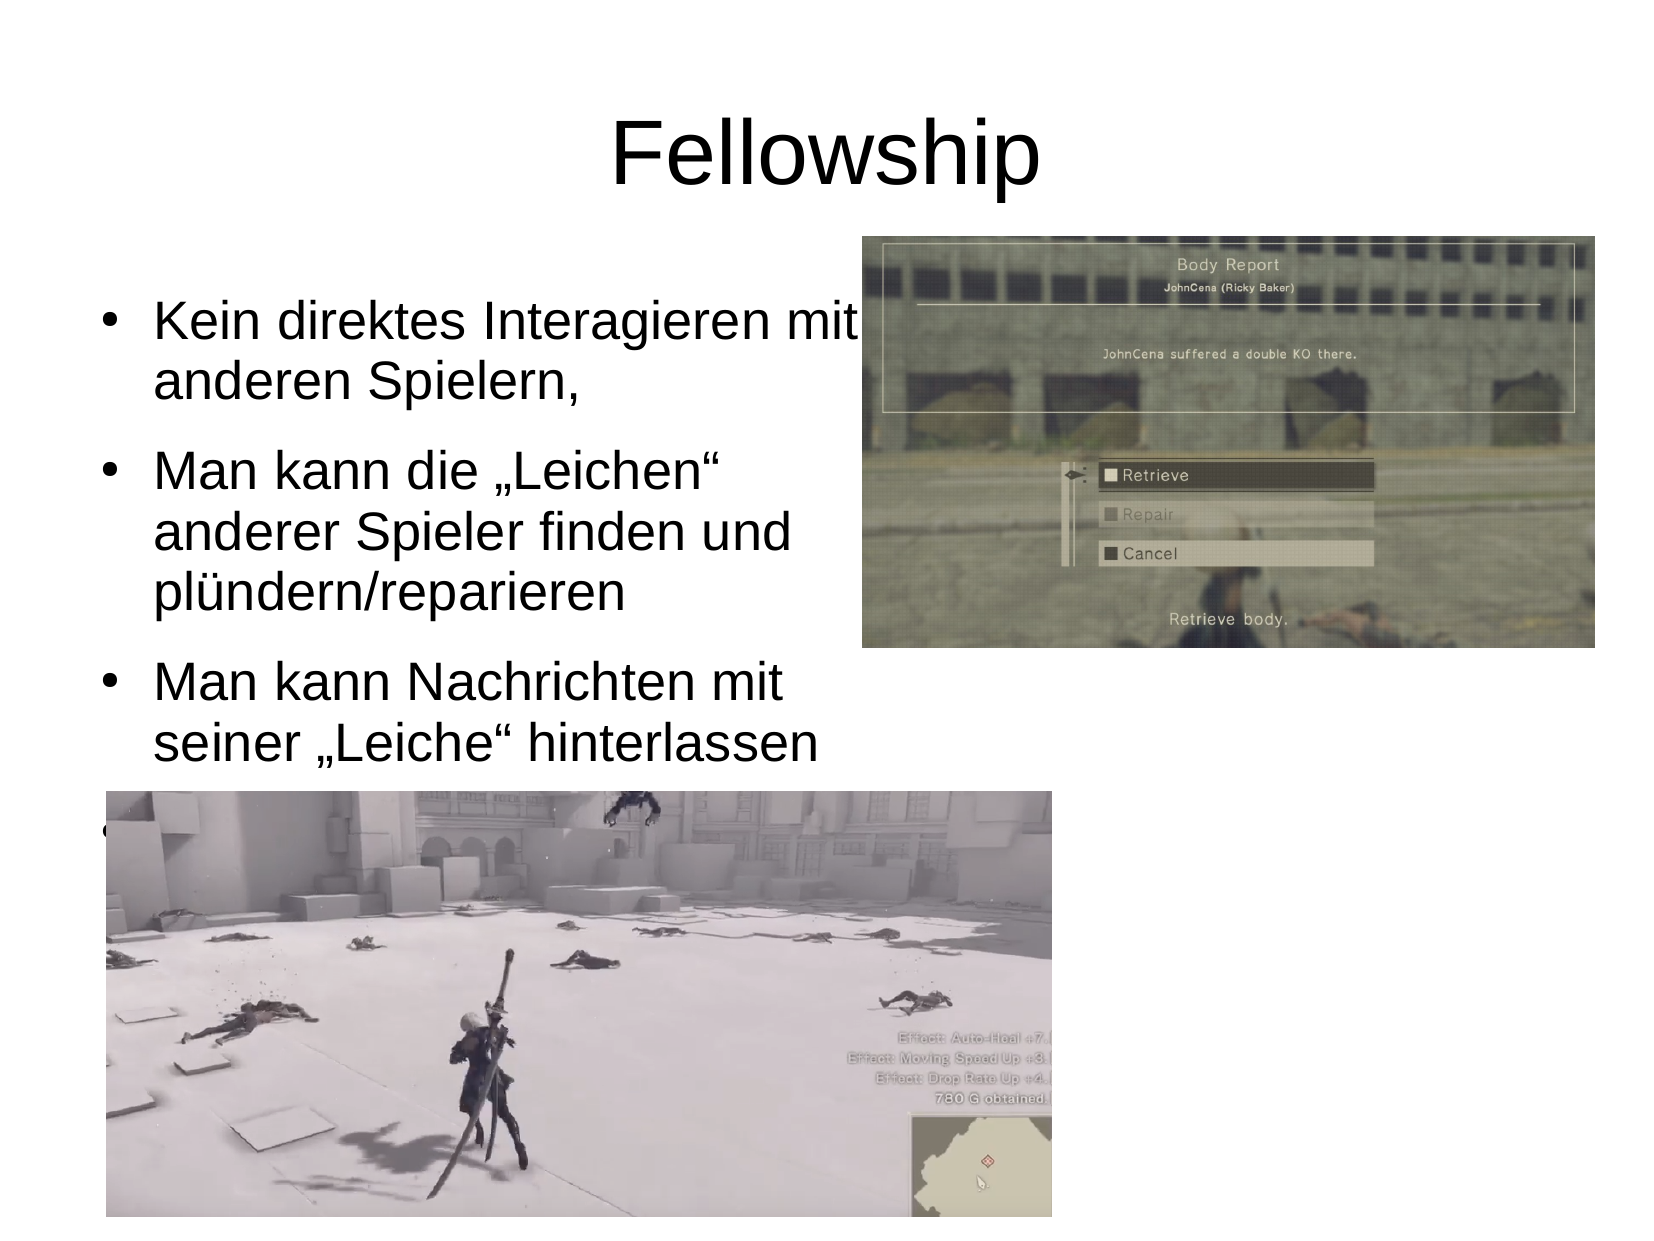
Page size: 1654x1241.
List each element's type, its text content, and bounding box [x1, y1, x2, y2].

picture [106, 791, 1052, 1217]
title Fellowship [82, 49, 1571, 257]
list Kein direktes Interagieren mit anderen Spielern, Man kann die „Leichen“ anderer Spieler finden und plündern/reparieren Man kann Nachrichten mit seiner „Leiche“ hinterlassen [82, 290, 922, 1109]
picture [862, 236, 1595, 648]
